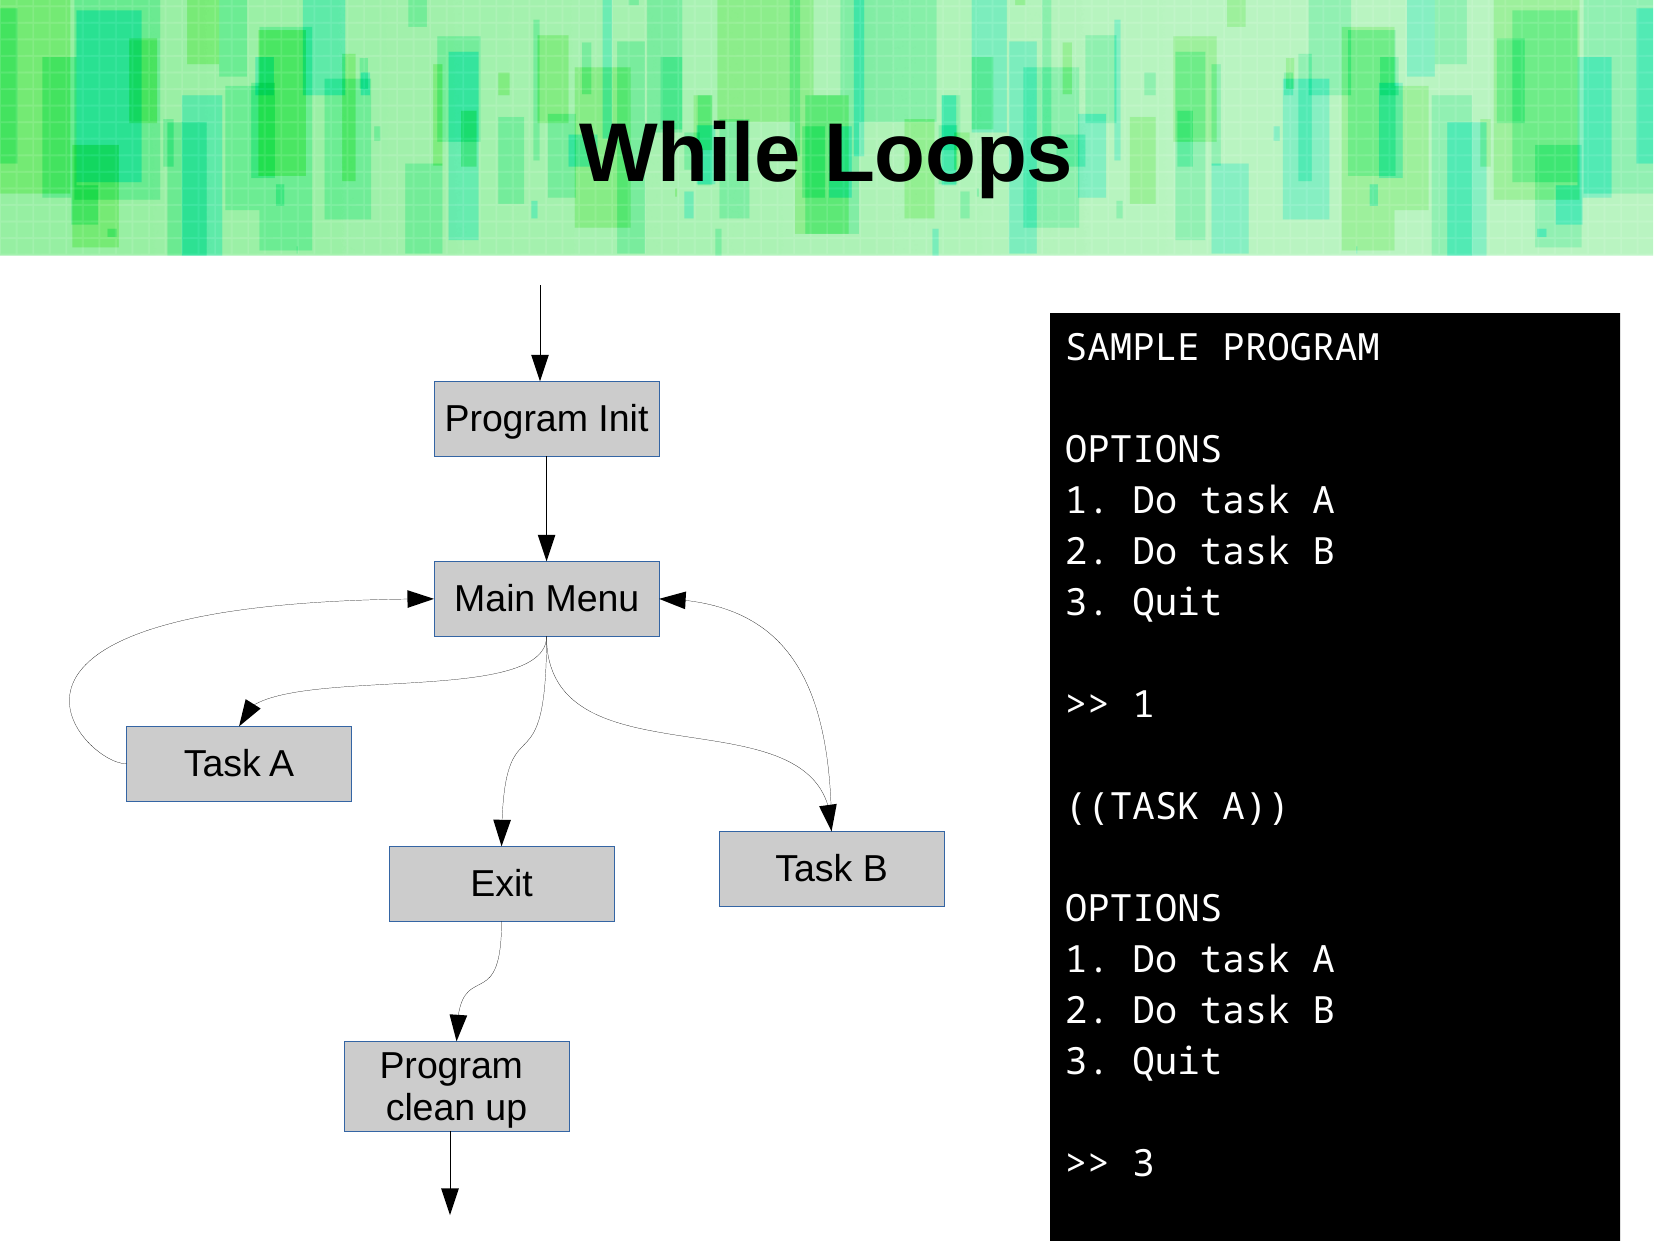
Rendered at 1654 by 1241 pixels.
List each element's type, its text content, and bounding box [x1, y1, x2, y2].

text_box Program clean up [344, 1041, 570, 1132]
text_box Task A [126, 726, 352, 802]
title While Loops [82, 49, 1571, 257]
text_box Exit [389, 846, 615, 922]
text_box Main Menu [434, 561, 660, 637]
text_box Program Init [434, 381, 660, 457]
text_box SAMPLE PROGRAM OPTIONS 1. Do task A 2. Do task B 3. Quit >> 1 ((TASK A)) OPTIONS 1. Do task A 2. Do task B 3. Quit >> 3 GOOD BYE [1050, 313, 1621, 1156]
picture [0, 0, 1654, 1241]
text_box Task B [719, 831, 945, 907]
